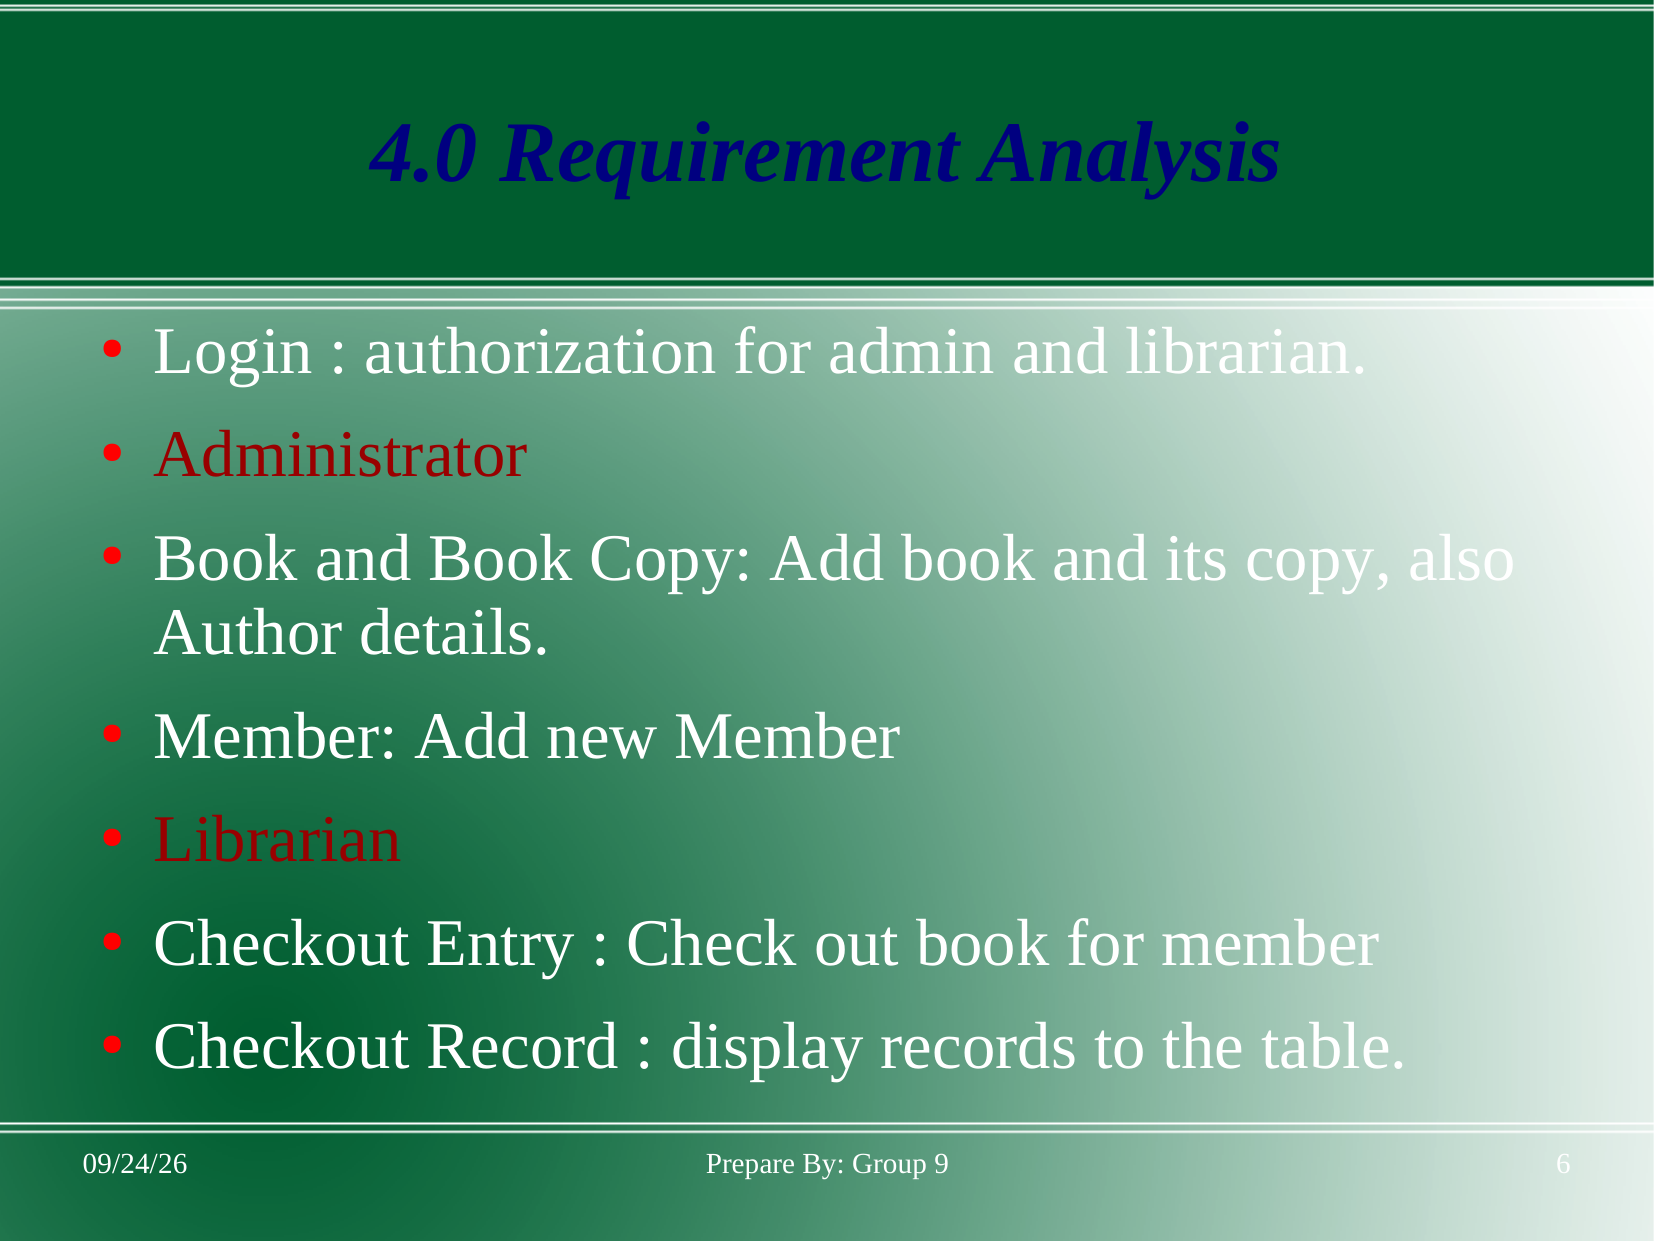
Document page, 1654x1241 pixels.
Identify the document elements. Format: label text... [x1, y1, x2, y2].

list Login : authorization for admin and librarian. Administrator Book and Book Copy: Add book and its copy, also Author details. Member: Add new Member Librarian Checkout Entry : Check out book for member Checkout Record : display records to the table. [82, 313, 1571, 1133]
title 4.0 Requirement Analysis [82, 49, 1571, 257]
picture [0, 0, 1654, 1241]
